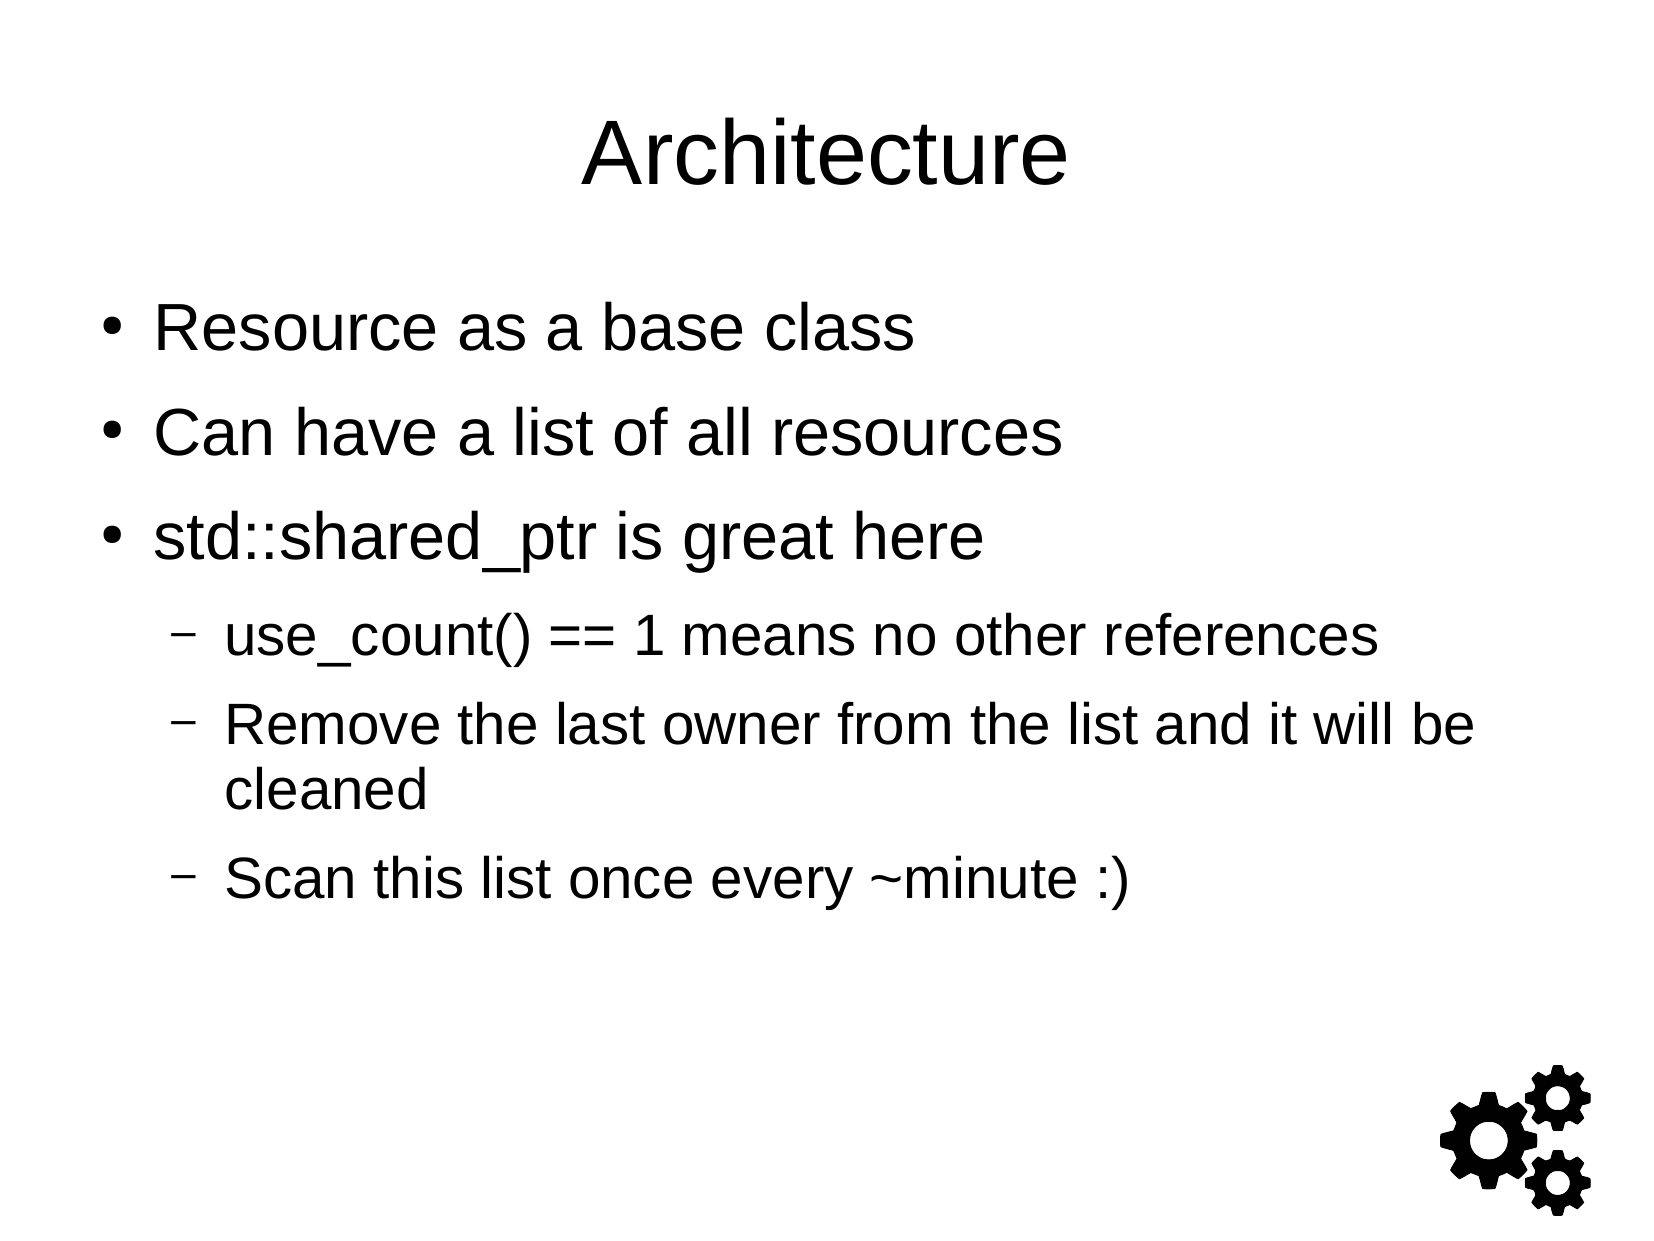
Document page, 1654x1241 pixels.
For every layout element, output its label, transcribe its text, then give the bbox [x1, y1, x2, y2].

picture [1440, 1065, 1591, 1216]
title Architecture [82, 49, 1571, 257]
list Resource as a base class Can have a list of all resources std::shared_ptr is great here use_count() == 1 means no other references Remove the last owner from the list and it will be cleaned Scan this list once every ~minute :) [82, 290, 1571, 1010]
